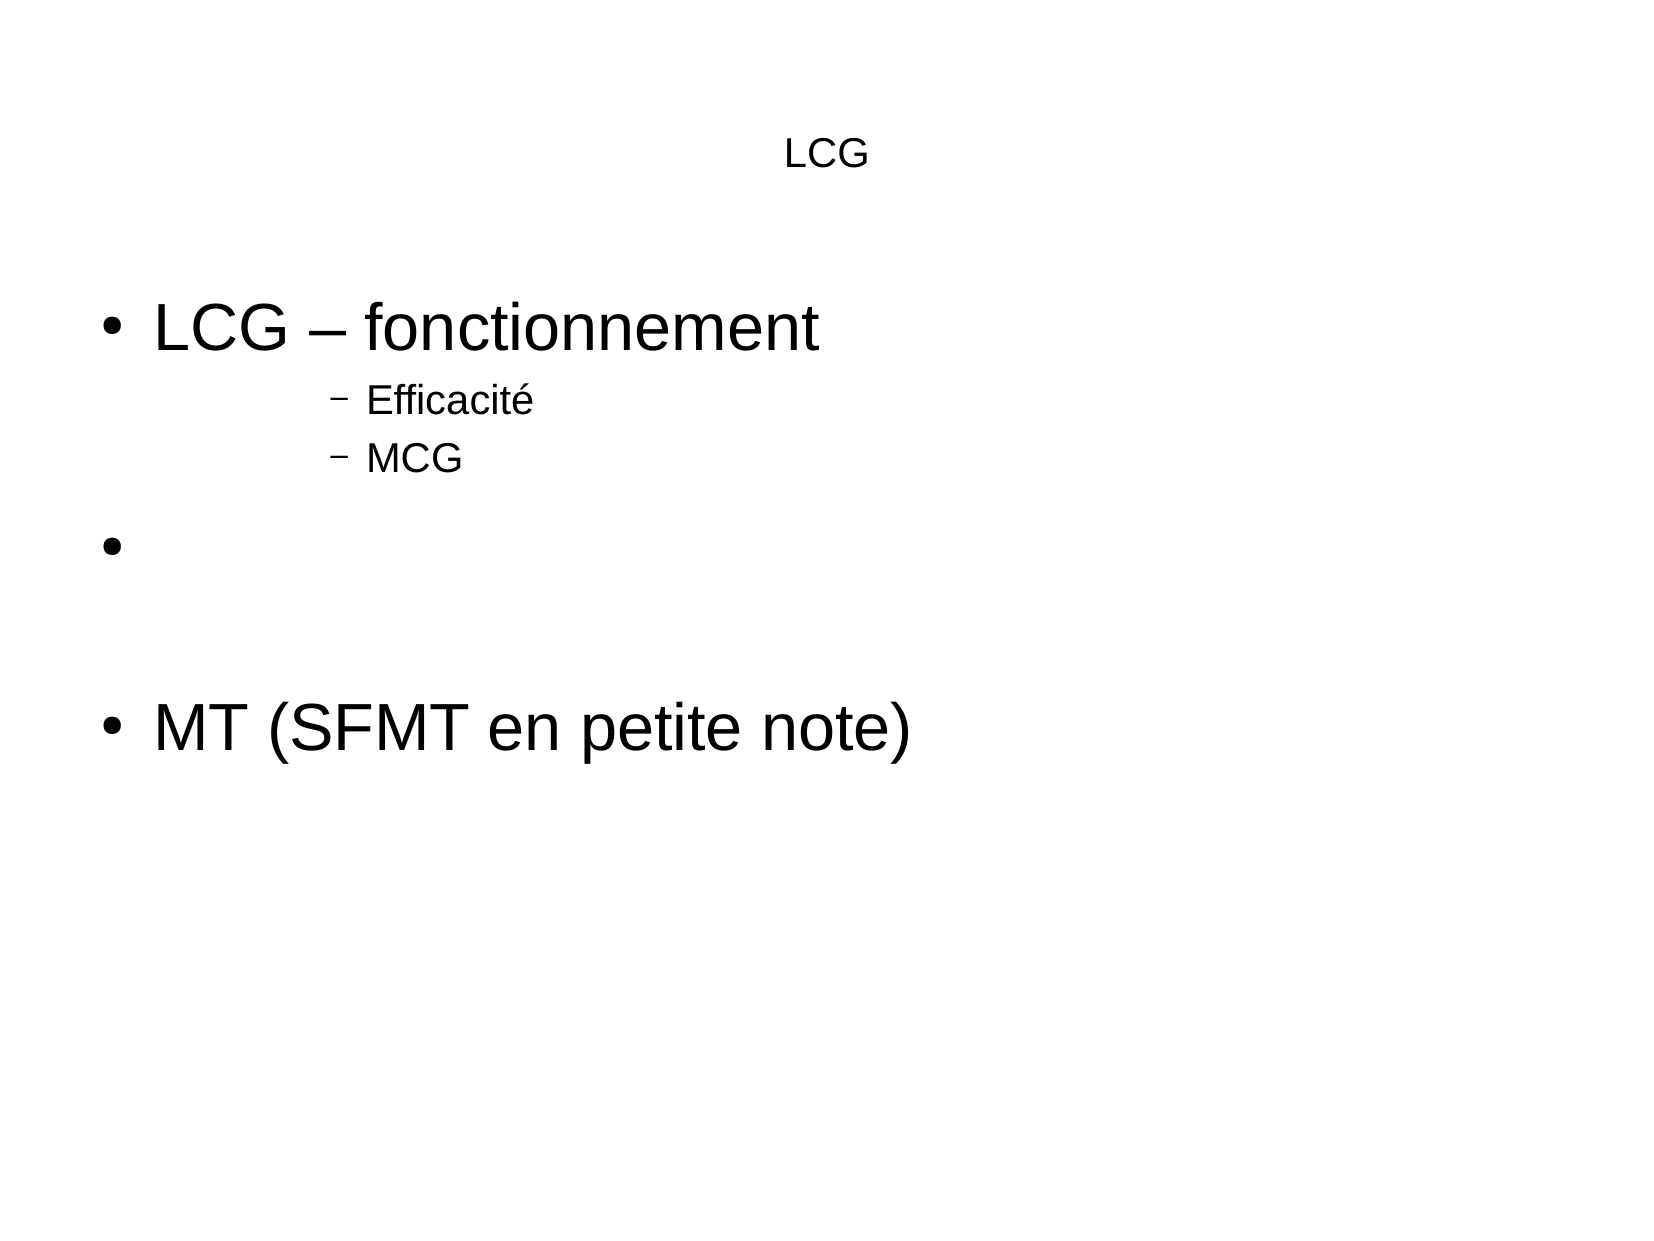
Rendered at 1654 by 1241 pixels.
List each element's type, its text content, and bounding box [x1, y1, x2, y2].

title LCG [82, 49, 1571, 257]
list LCG – fonctionnement Efficacité MCG MT (SFMT en petite note) [82, 290, 1571, 1010]
